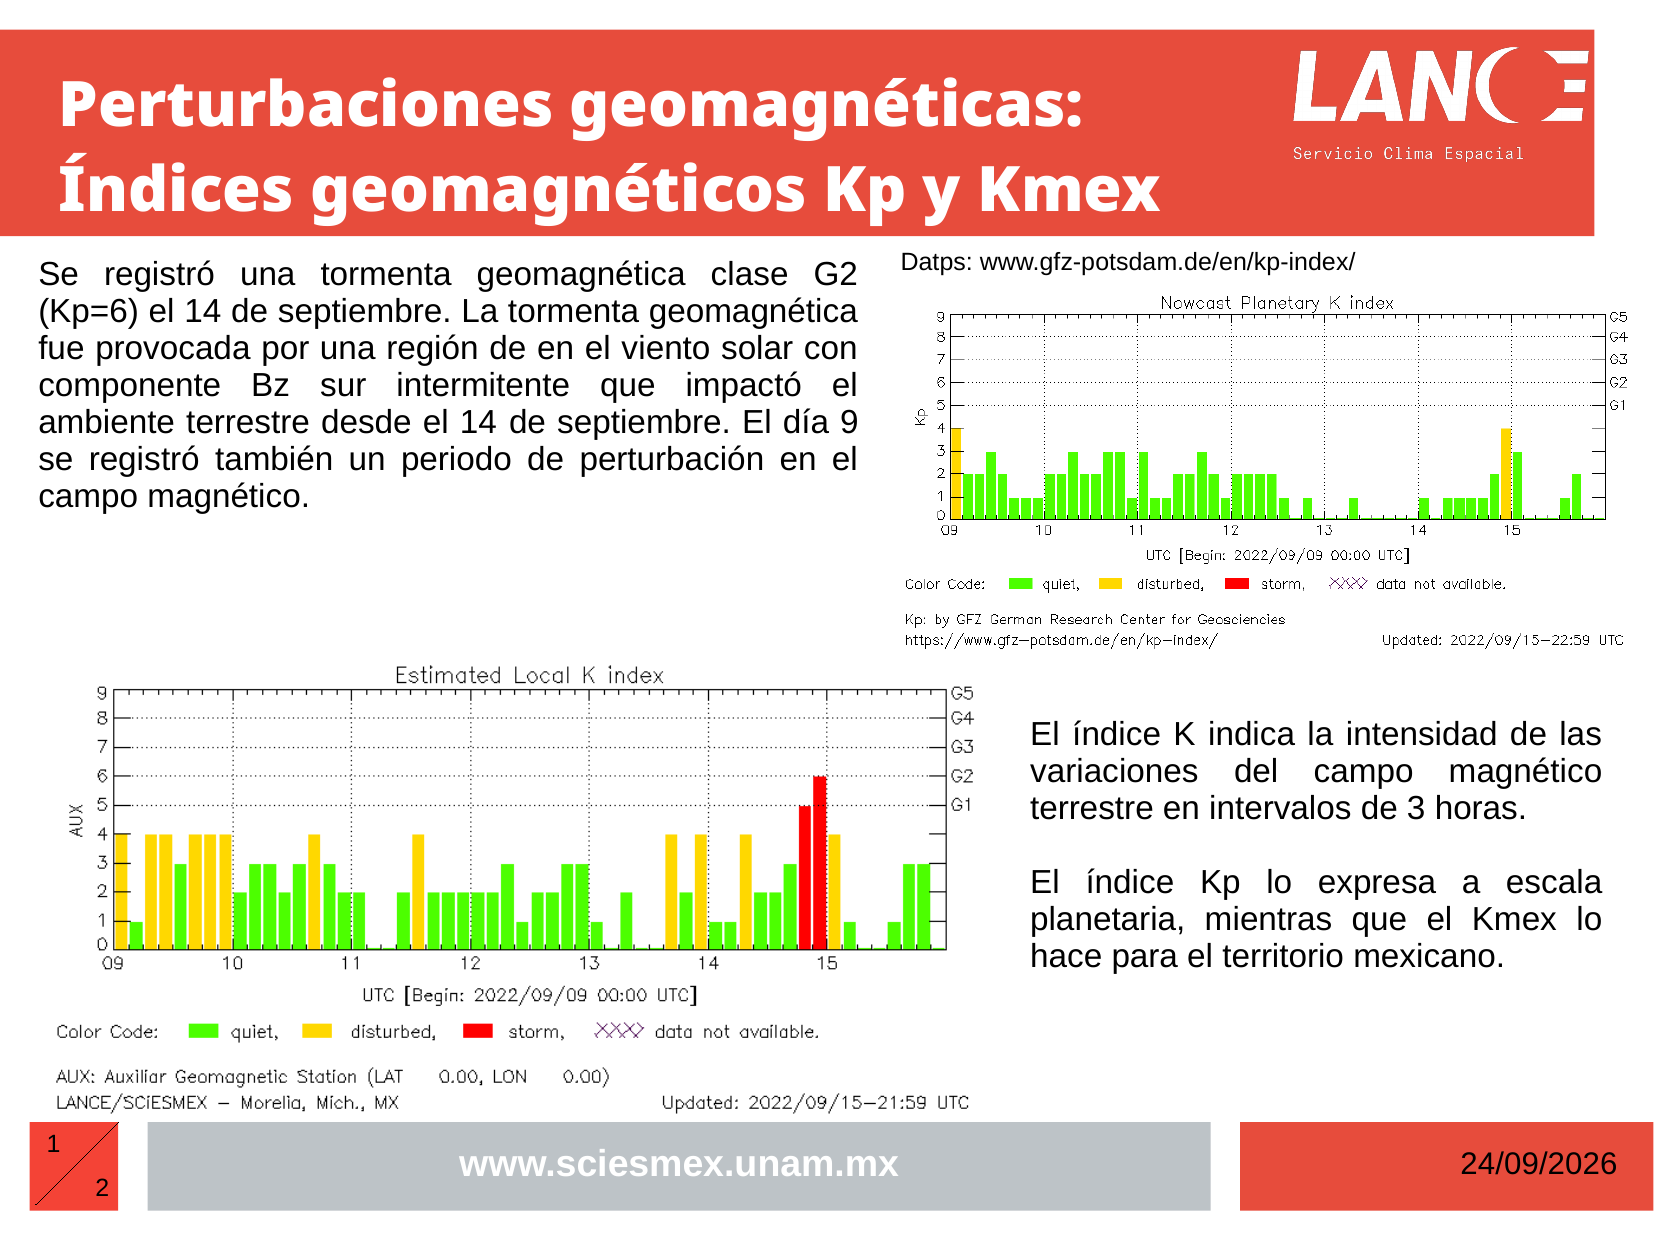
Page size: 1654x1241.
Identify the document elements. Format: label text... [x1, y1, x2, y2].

text_box 2 [35, 1151, 125, 1209]
picture [1293, 47, 1589, 162]
text_box 15/09/2022 [1424, 1122, 1654, 1205]
text_box Datps: www.gfz-potsdam.de/en/kp-index/ [885, 240, 1654, 284]
text_box www.sciesmex.unam.mx [153, 1122, 1205, 1205]
text_box El índice K indica la intensidad de las variaciones del campo magnético terrestre en intervalos de 3 horas. El índice Kp lo expresa a escala planetaria, mientras que el Kmex lo hace para el territorio mexicano. [1015, 707, 1619, 1052]
picture [47, 277, 1642, 1116]
text_box <número> [31, 1122, 176, 1170]
title Perturbaciones geomagnéticas: Índices geomagnéticos Kp y Kmex [59, 59, 1312, 207]
text_box Se registró una tormenta geomagnética clase G2 (Kp=6) el 14 de septiembre. La tormenta geomagnética fue provocada por una región de en el viento solar con componente Bz sur intermitente que impactó el ambiente terrestre desde el 14 de septiembre. El día 9 se registró también un periodo de perturbación en el campo magnético. [23, 248, 875, 650]
